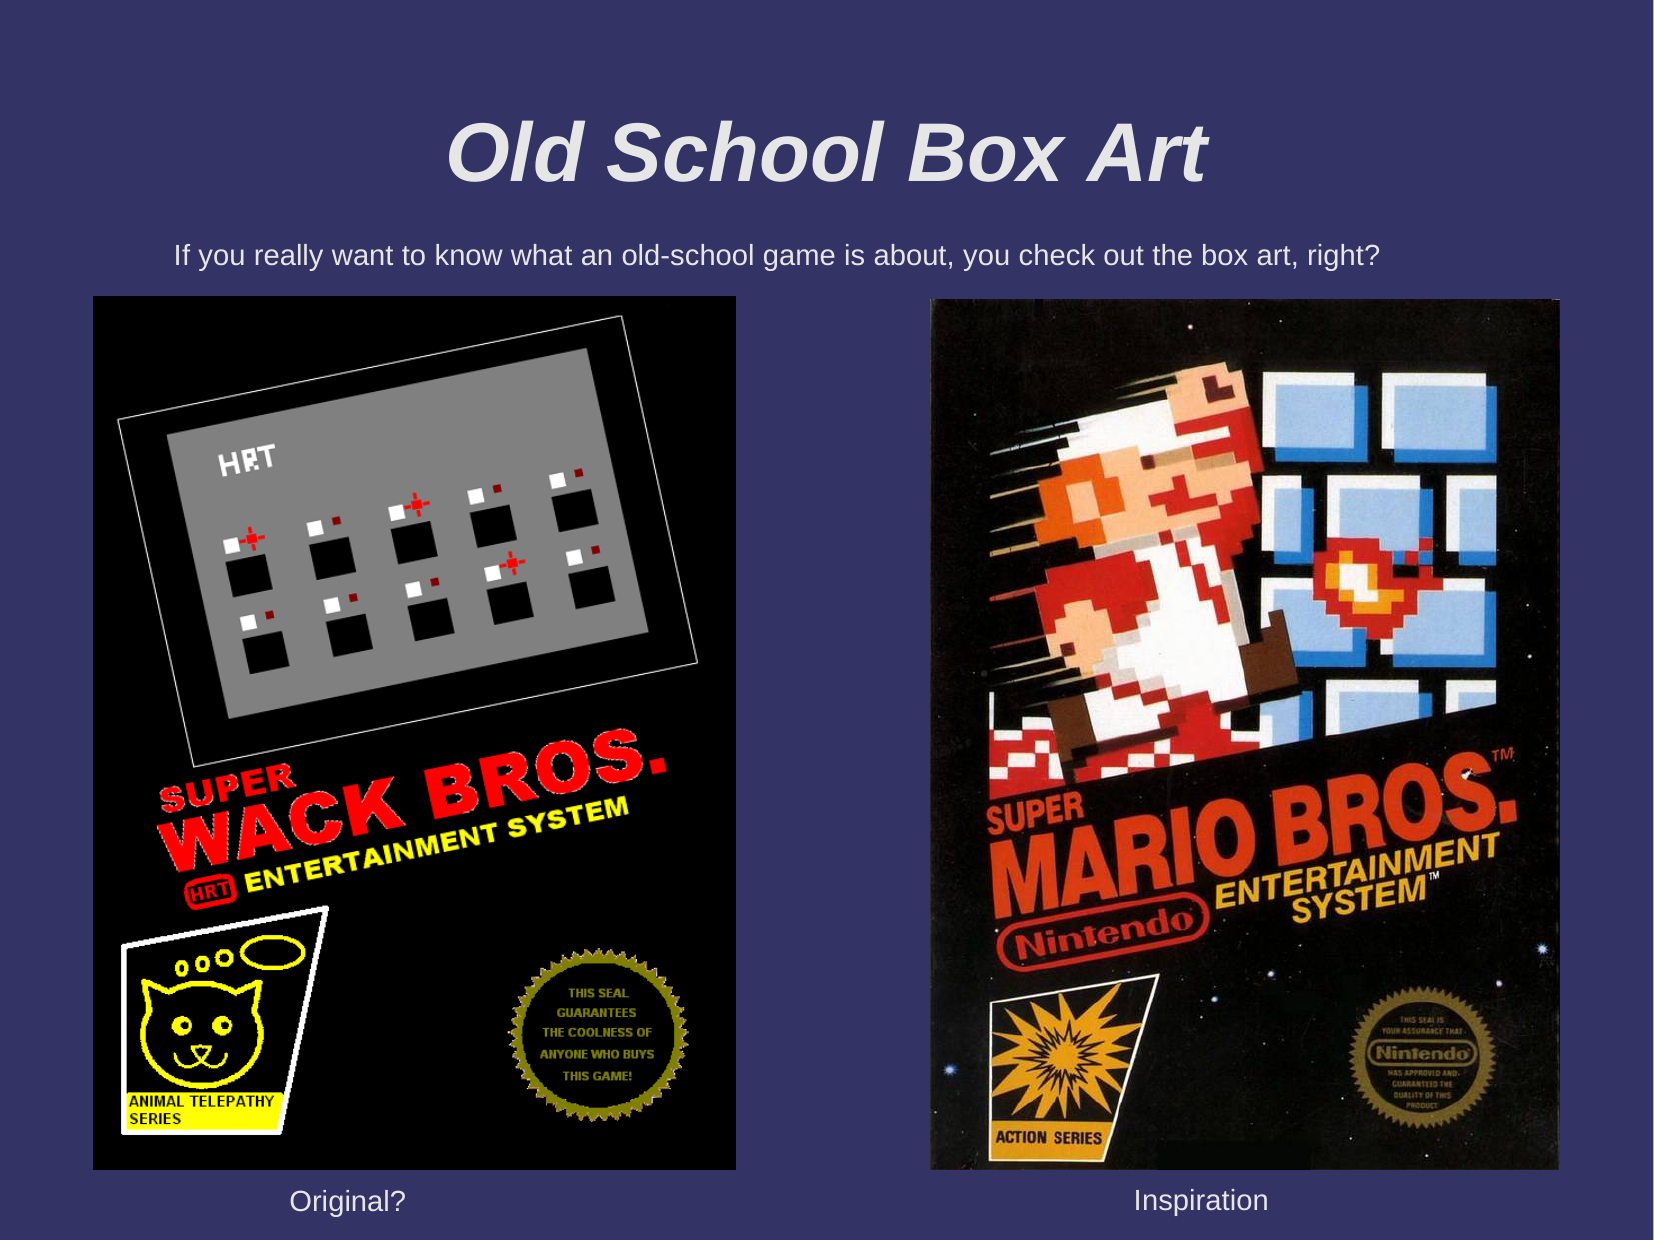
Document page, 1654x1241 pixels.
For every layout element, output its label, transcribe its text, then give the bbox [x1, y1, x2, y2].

picture [93, 296, 736, 1171]
list If you really want to know what an old-school game is about, you check out the box art, right? [154, 238, 1546, 316]
list Inspiration [1114, 1183, 1591, 1241]
list Original? [270, 1185, 746, 1241]
picture [930, 299, 1560, 1171]
title Old School Box Art [82, 49, 1571, 257]
